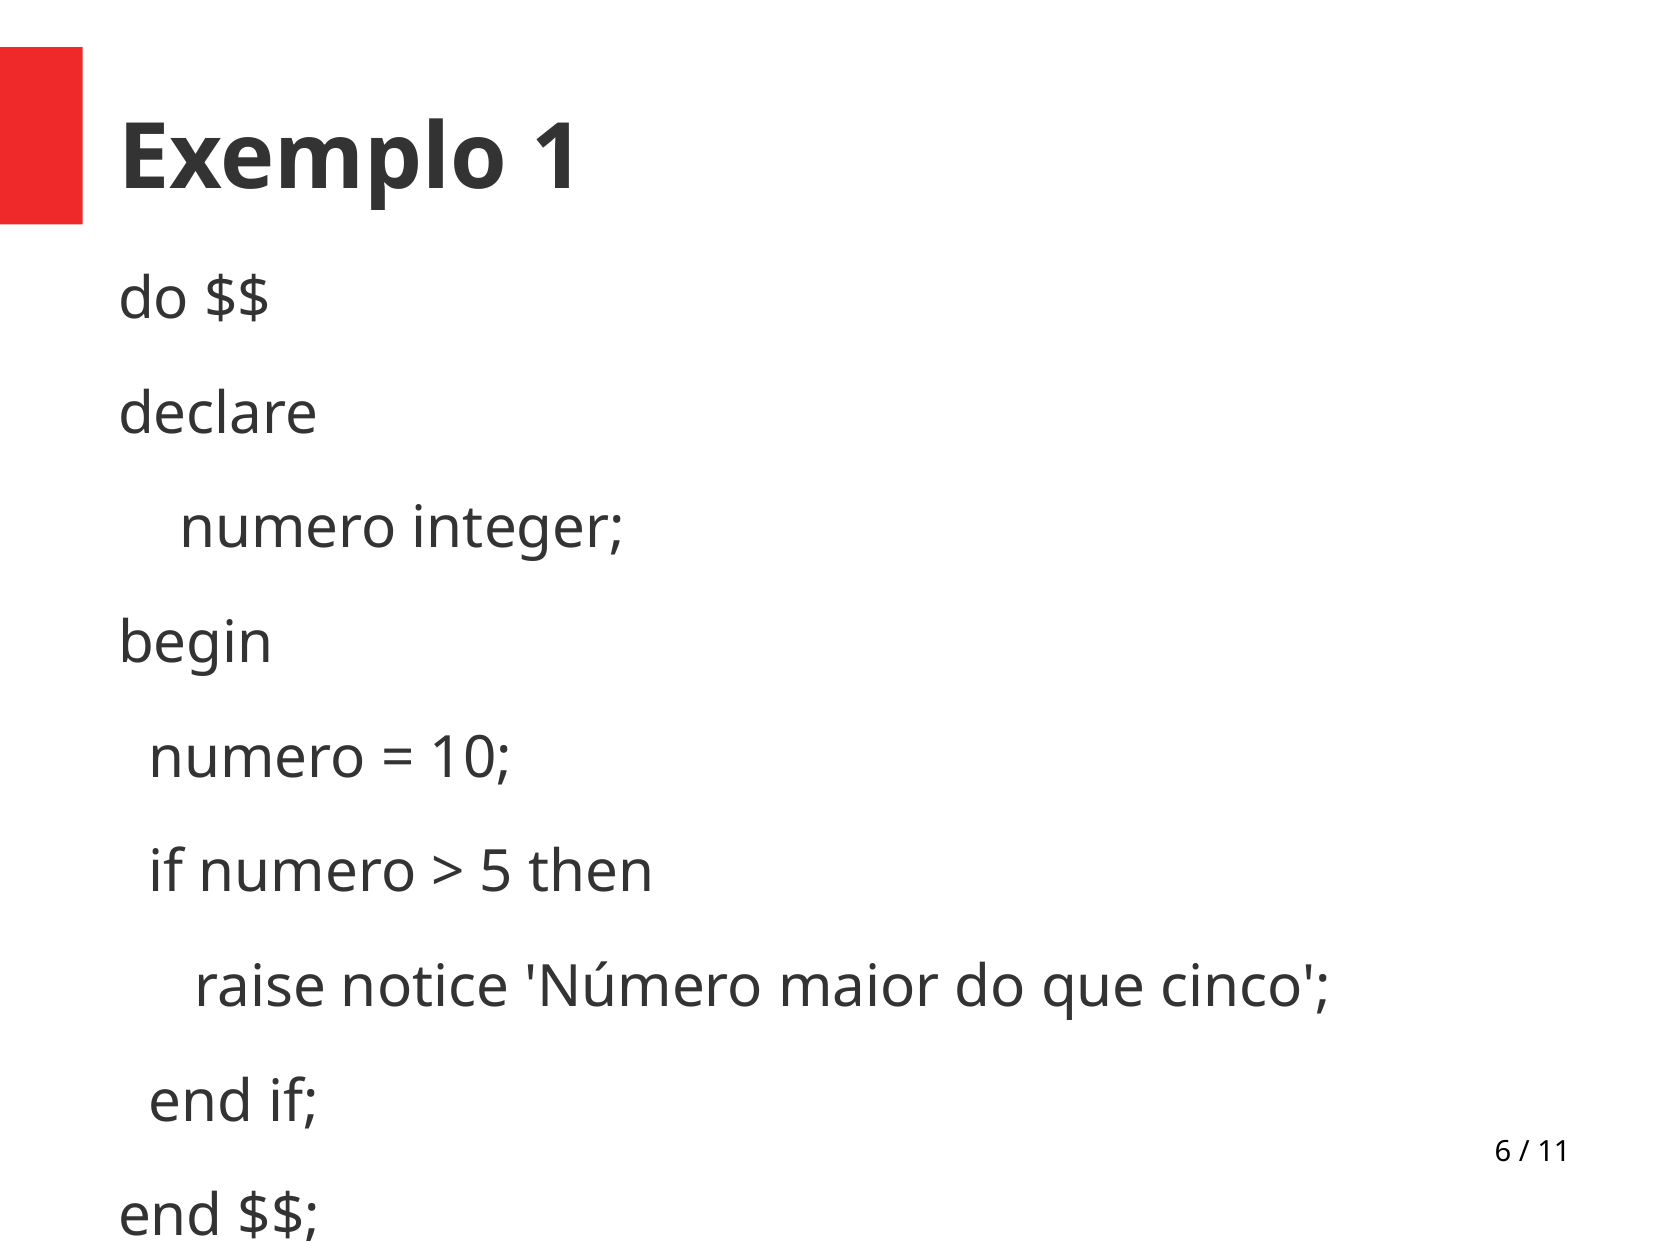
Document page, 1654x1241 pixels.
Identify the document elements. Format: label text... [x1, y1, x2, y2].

title Exemplo 1 [118, 49, 1571, 257]
list do $$ declare numero integer; begin numero = 10; if numero > 5 then raise notice 'Número maior do que cinco'; end if; end $$; [118, 256, 1536, 976]
